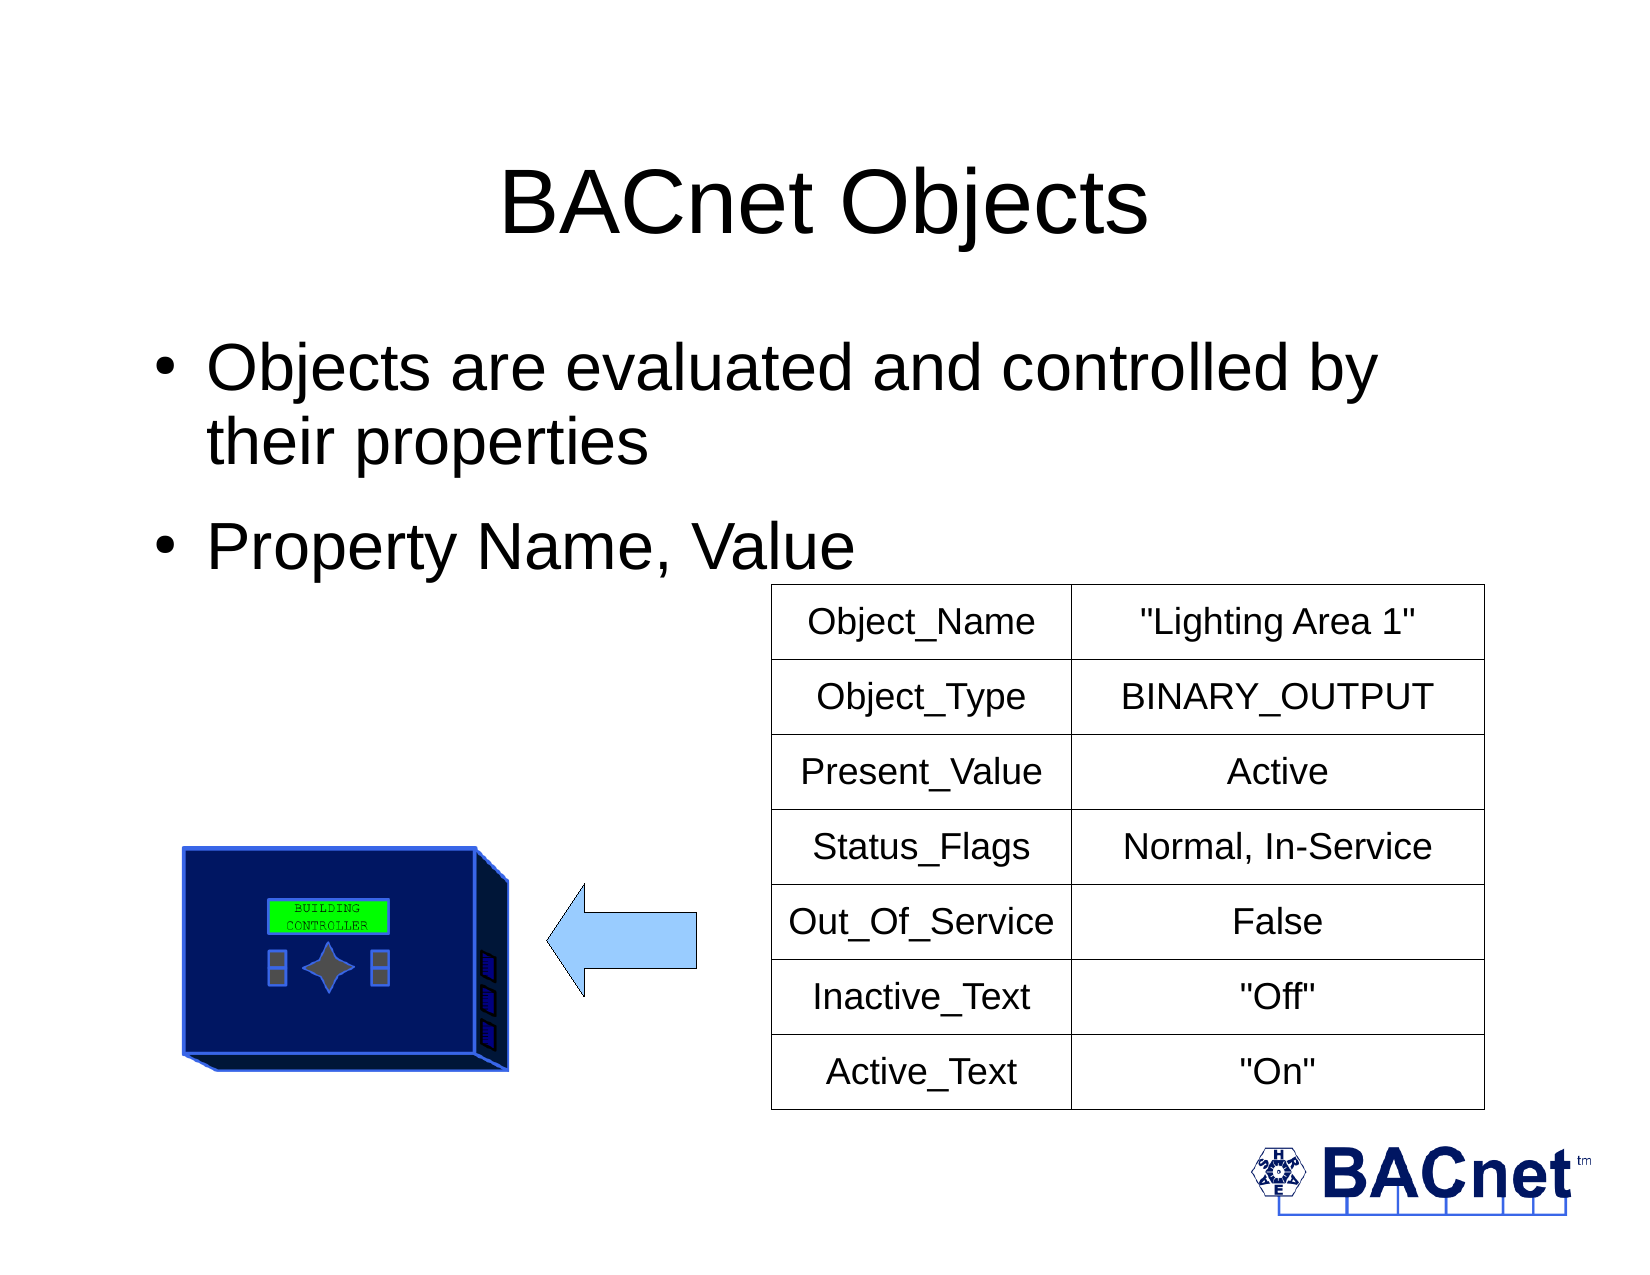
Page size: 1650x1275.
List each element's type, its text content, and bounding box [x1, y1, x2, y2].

text_box Active_Text [771, 1034, 1072, 1110]
text_box [546, 883, 697, 997]
text_box Object_Name [771, 584, 1071, 659]
title BACnet Objects [135, 112, 1515, 291]
list Objects are evaluated and controlled by their properties Property Name, Value [135, 329, 1515, 584]
picture [1251, 1146, 1591, 1216]
text_box Normal, In-Service [1072, 809, 1485, 884]
text_box Status_Flags [771, 809, 1072, 884]
text_box "Lighting Area 1" [1071, 584, 1485, 659]
text_box Object_Type [771, 659, 1072, 734]
text_box False [1072, 884, 1485, 959]
text_box Active [1072, 734, 1485, 809]
text_box Present_Value [771, 734, 1072, 809]
text_box Inactive_Text [771, 959, 1072, 1034]
text_box "Off" [1072, 959, 1485, 1034]
text_box "On" [1072, 1034, 1485, 1110]
text_box [182, 847, 509, 1072]
text_box BINARY_OUTPUT [1072, 659, 1485, 734]
text_box Out_Of_Service [771, 884, 1072, 959]
